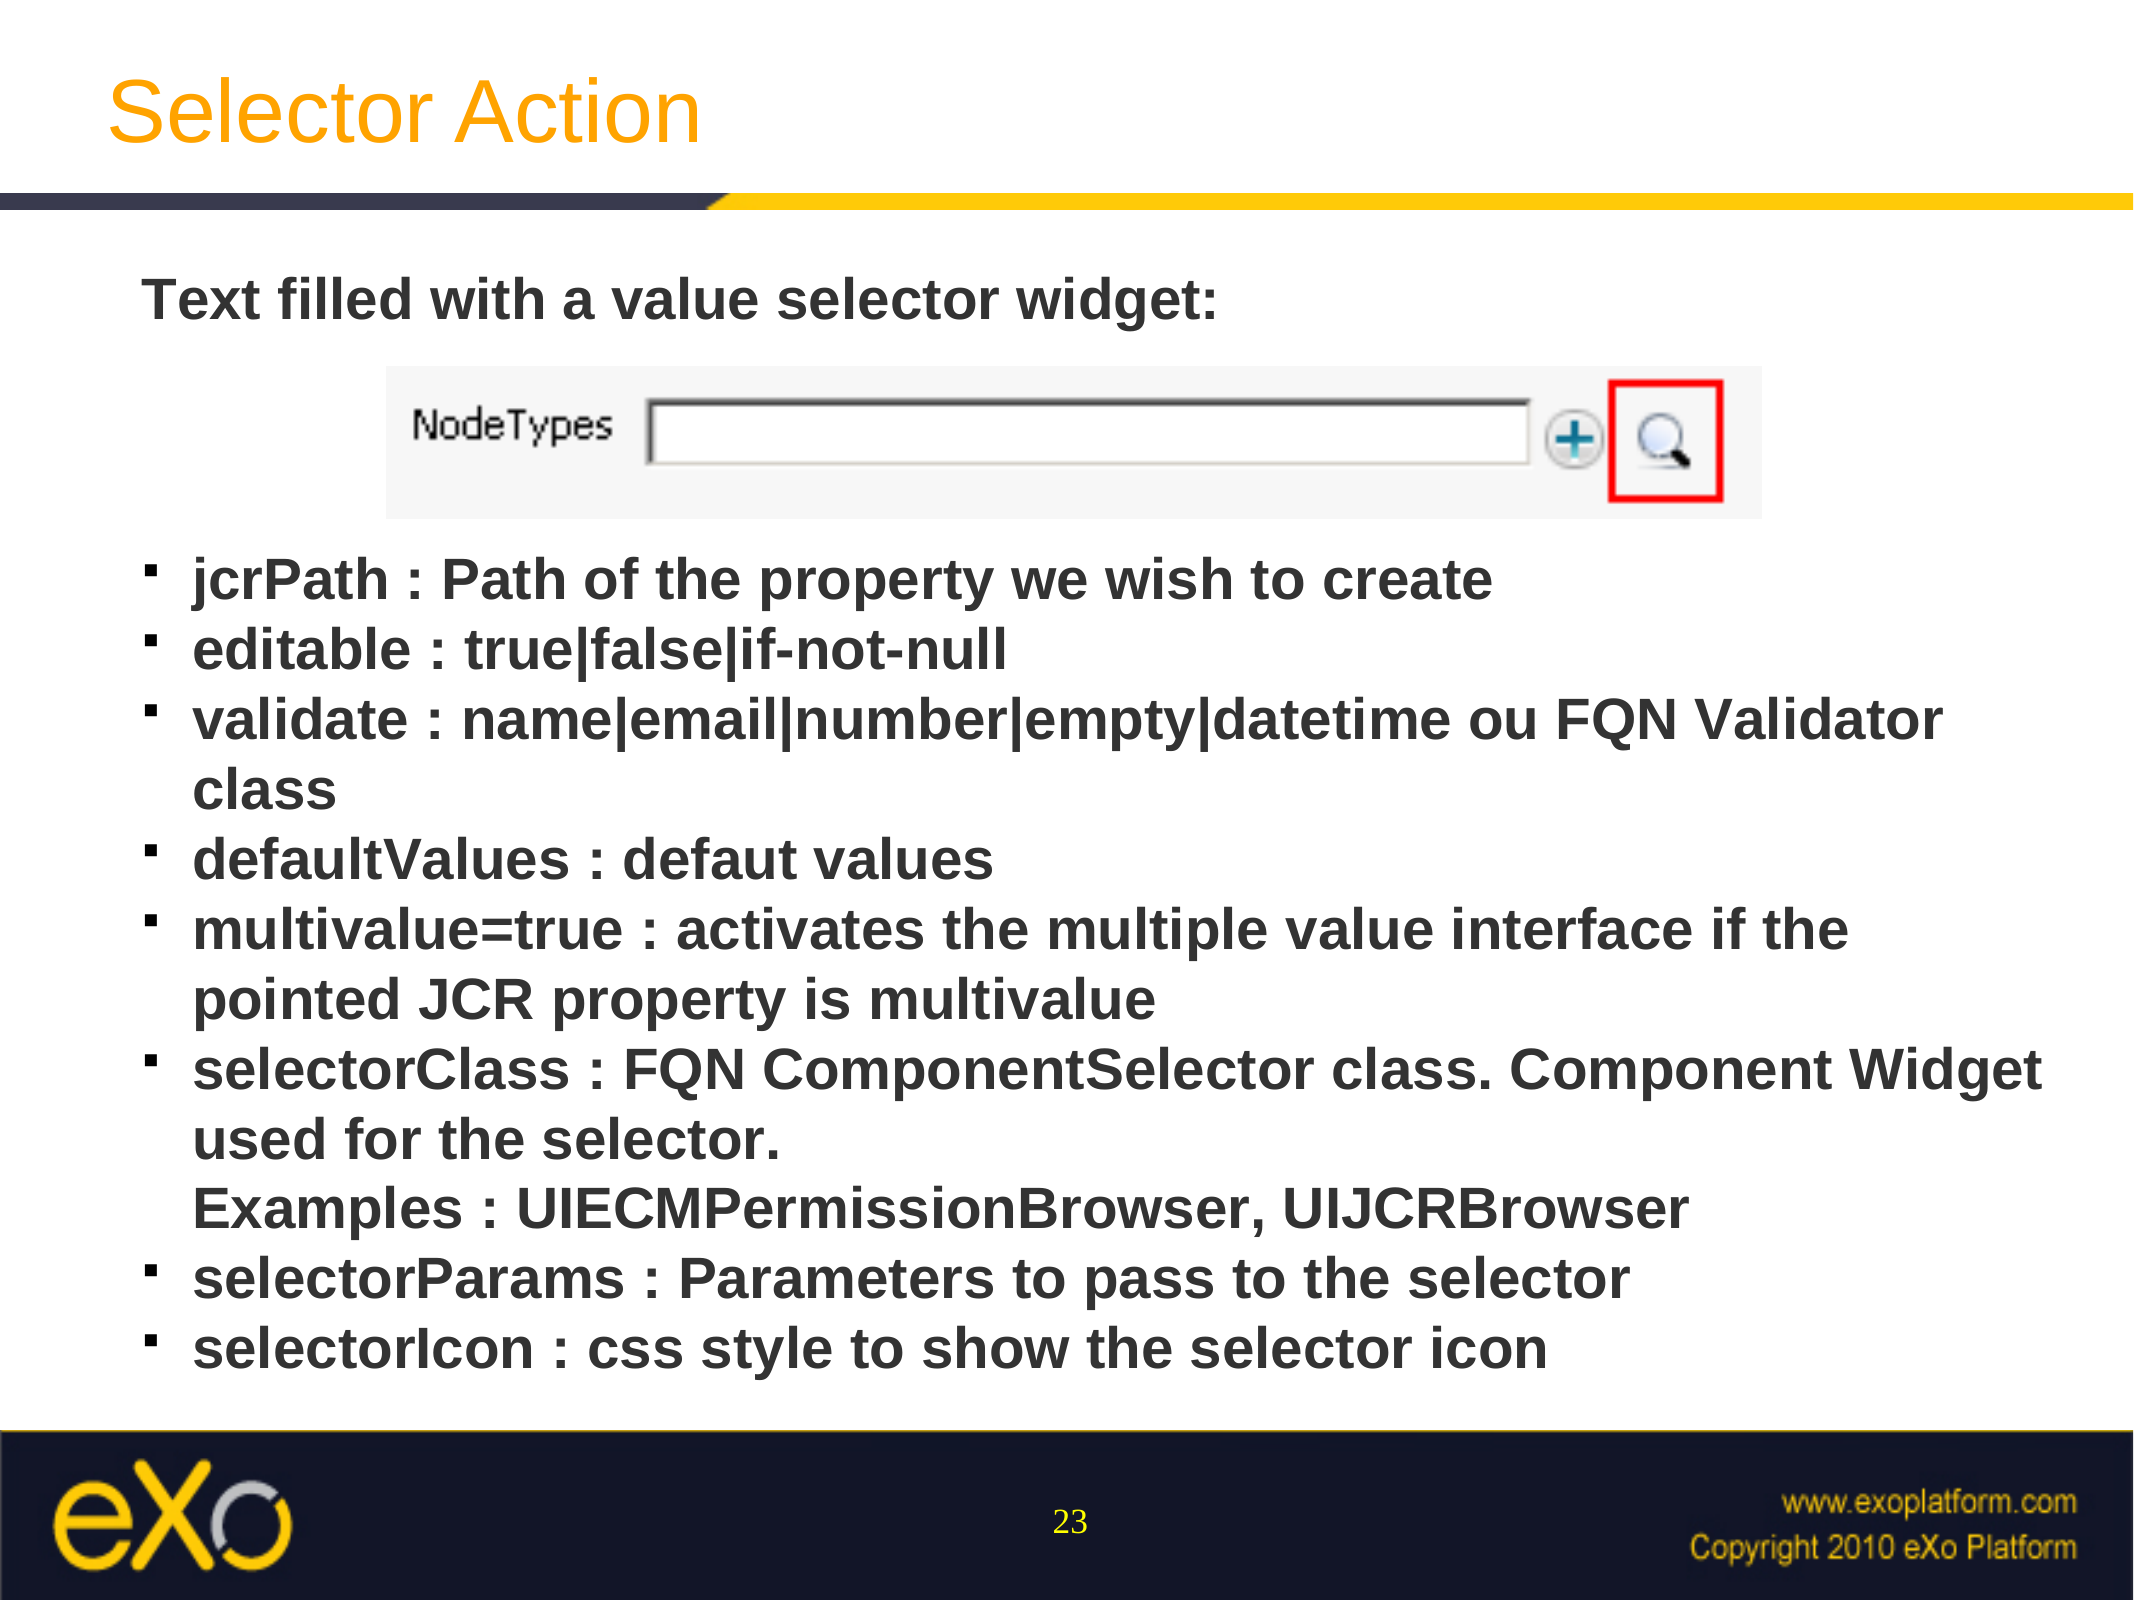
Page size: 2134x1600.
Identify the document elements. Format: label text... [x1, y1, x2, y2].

picture [0, 1430, 2134, 1600]
title Selector Action [106, 55, 2025, 184]
picture [386, 366, 1762, 519]
text_box Text filled with a value selector widget: jcrPath : Path of the property we wish to create editable : true|false|if-not-null validate : name|email|number|empty|datetime ou FQN Validator class defaultValues : defaut values multivalue=true : activates the multiple value interface if the pointed JCR property is multivalue selectorClass : FQN ComponentSelector class. Component Widget used for the selector. Examples : UIECMPermissionBrowser, UIJCRBrowser selectorParams : Parameters to pass to the selector selectorIcon : css style to show the selector icon [140, 260, 2060, 1290]
picture [0, 193, 2134, 210]
